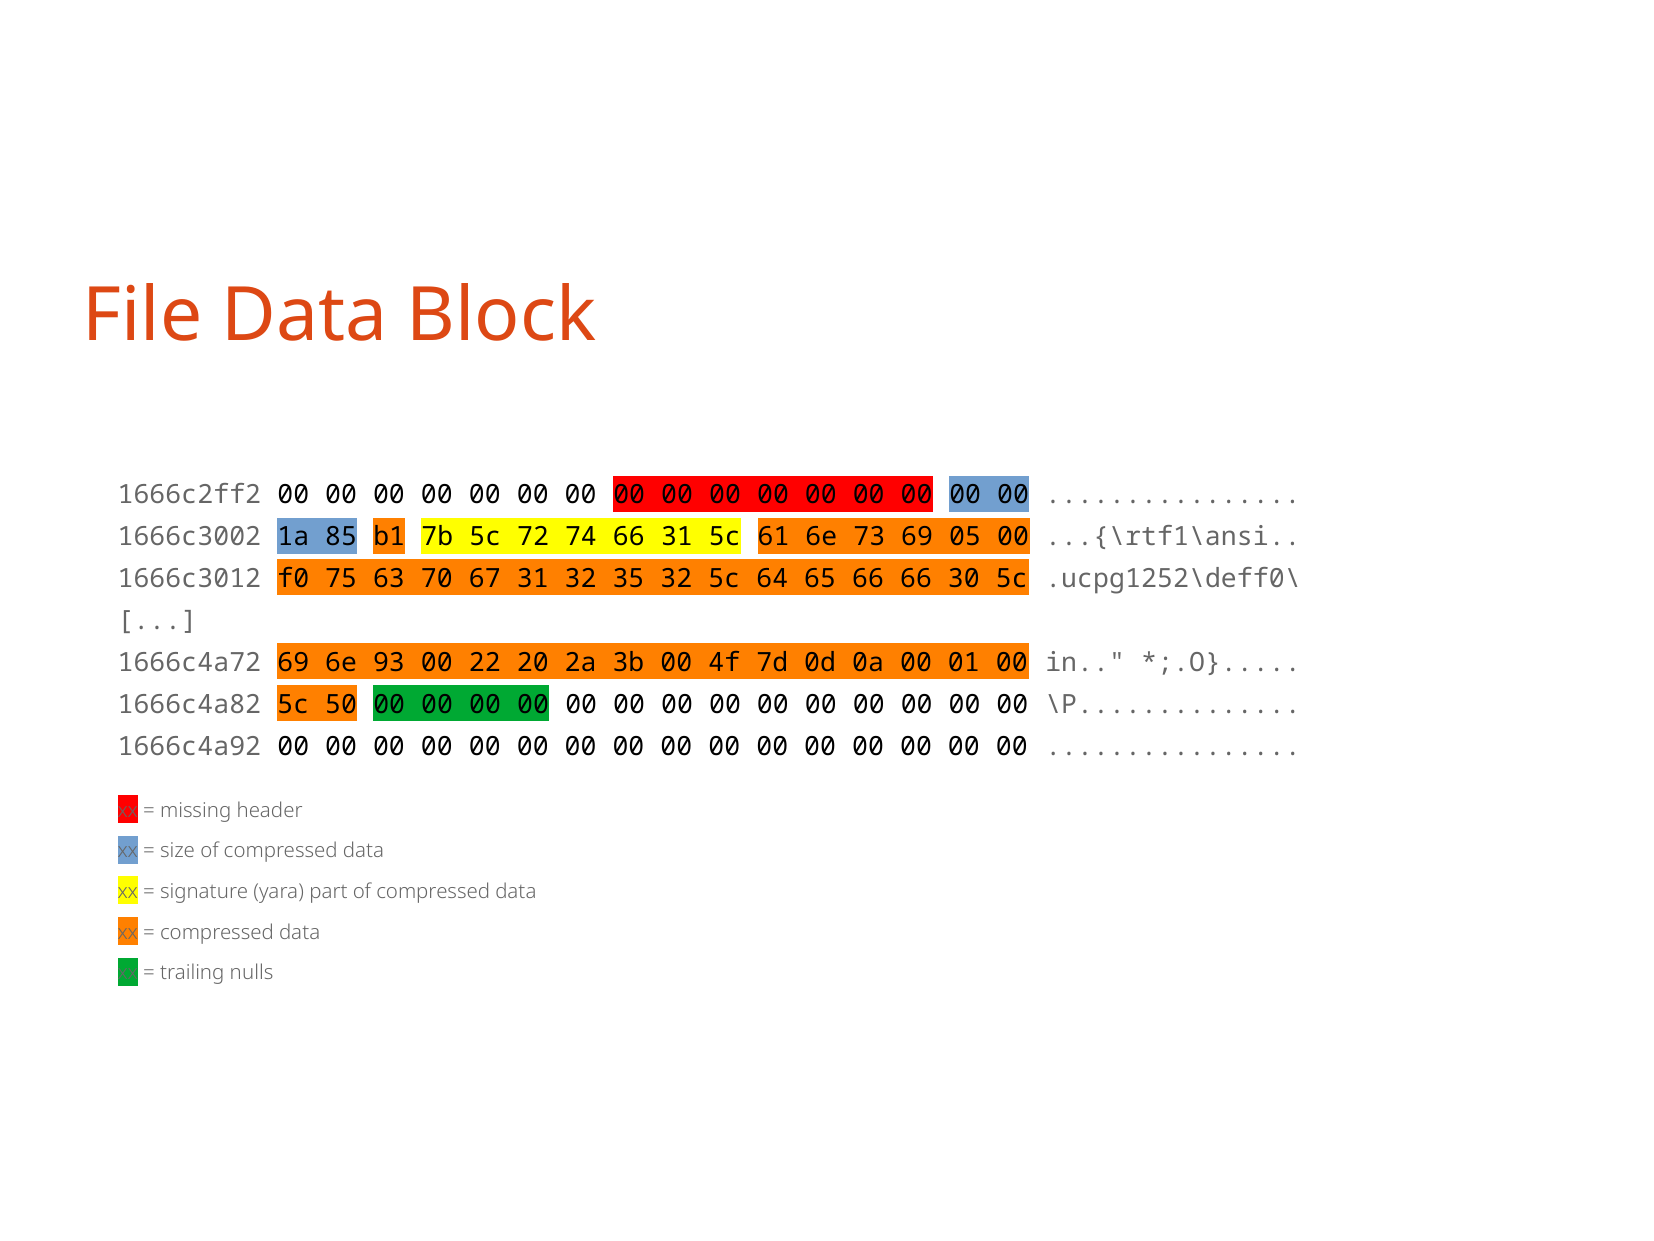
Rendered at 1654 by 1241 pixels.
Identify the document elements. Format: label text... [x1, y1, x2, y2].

title File Data Block [82, 248, 1571, 375]
list 1666c2ff2 00 00 00 00 00 00 00 00 00 00 00 00 00 00 00 00 ................ 1666c3002 1a 85 b1 7b 5c 72 74 66 31 5c 61 6e 73 69 05 00 ...{\rtf1\ansi.. 1666c3012 f0 75 63 70 67 31 32 35 32 5c 64 65 66 66 30 5c .ucpg1252\deff0\ [...] 1666c4a72 69 6e 93 00 22 20 2a 3b 00 4f 7d 0d 0a 00 01 00 in.." *;.O}..... 1666c4a82 5c 50 00 00 00 00 00 00 00 00 00 00 00 00 00 00 \P.............. 1666c4a92 00 00 00 00 00 00 00 00 00 00 00 00 00 00 00 00 ................ xx = missing header xx = size of compressed data xx = signature (yara) part of compressed data xx = compressed data xx = trailing nulls [82, 389, 1571, 1010]
